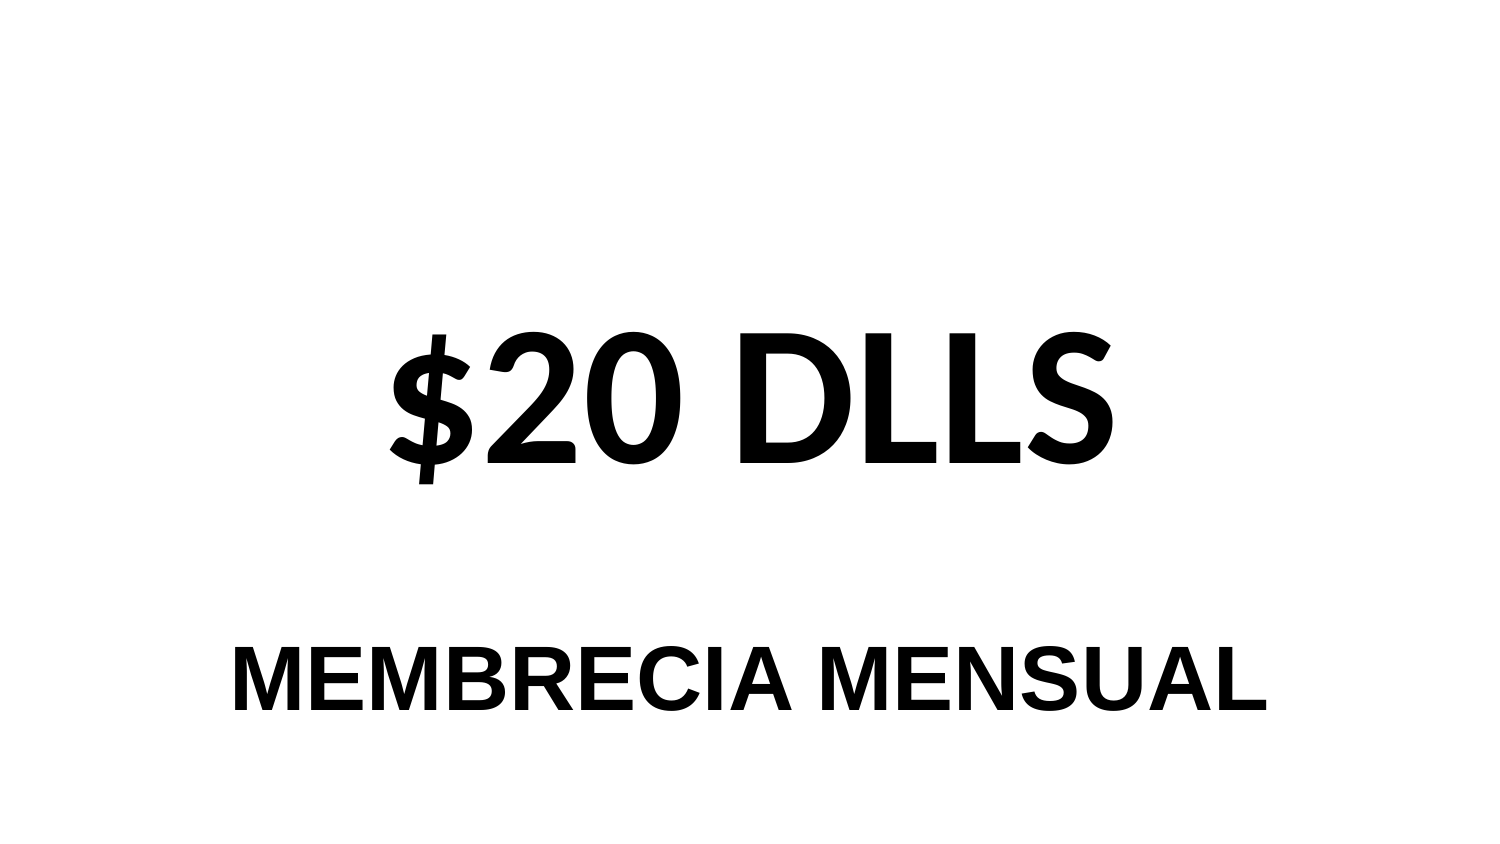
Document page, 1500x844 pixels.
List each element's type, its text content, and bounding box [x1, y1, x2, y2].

text_box $20 DLLS [436, 422, 450, 446]
text_box $20 DLLS [417, 373, 429, 396]
title MEMBRECIA MENSUAL [0, 603, 1500, 744]
text_box $20 DLLS [0, 316, 1500, 480]
